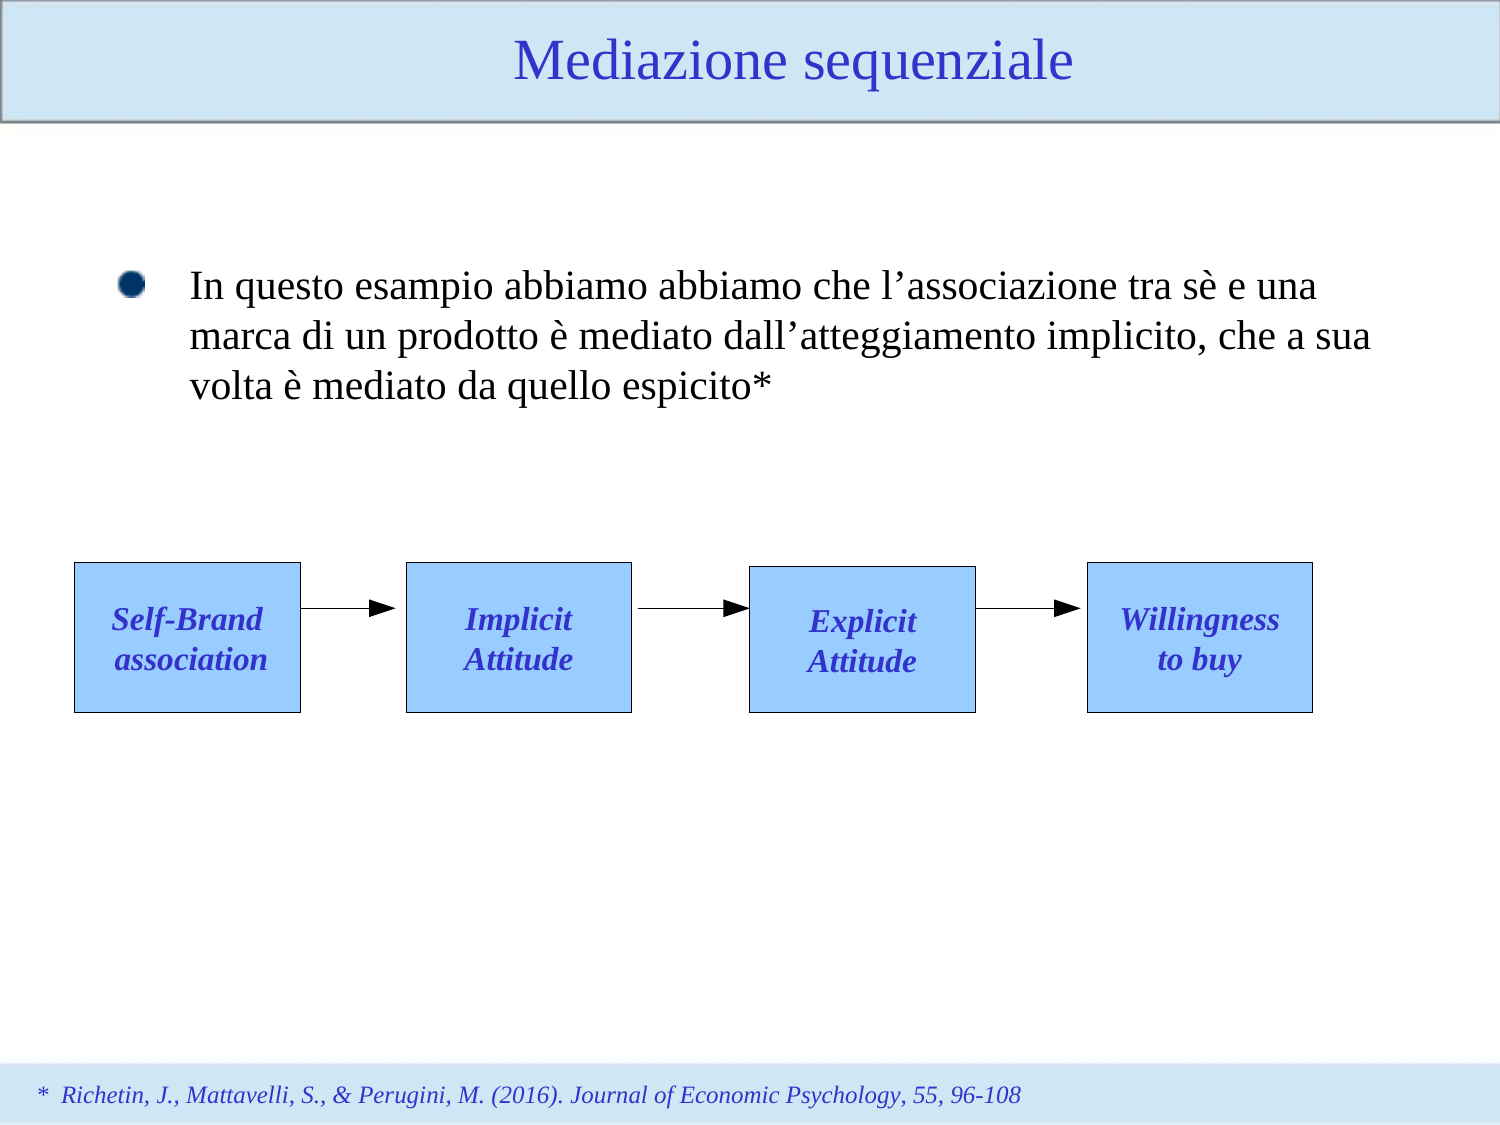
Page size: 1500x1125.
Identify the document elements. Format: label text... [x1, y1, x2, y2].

text_box Explicit Attitude [749, 566, 976, 713]
text_box Implicit Attitude [406, 562, 632, 713]
text_box Willingness to buy [1087, 562, 1313, 713]
text_box Self-Brand association [74, 562, 301, 713]
text_box In questo esampio abbiamo abbiamo che l’associazione tra sè e una marca di un prodotto è mediato dall’atteggiamento implicito, che a sua volta è mediato da quello espicito* [99, 249, 1438, 416]
title Mediazione sequenziale [138, 0, 1451, 113]
picture [0, 0, 1500, 1125]
text_box * Richetin, J., Mattavelli, S., & Perugini, M. (2016). Journal of Economic Psychology, 55, 96-108 [12, 1061, 1351, 1125]
